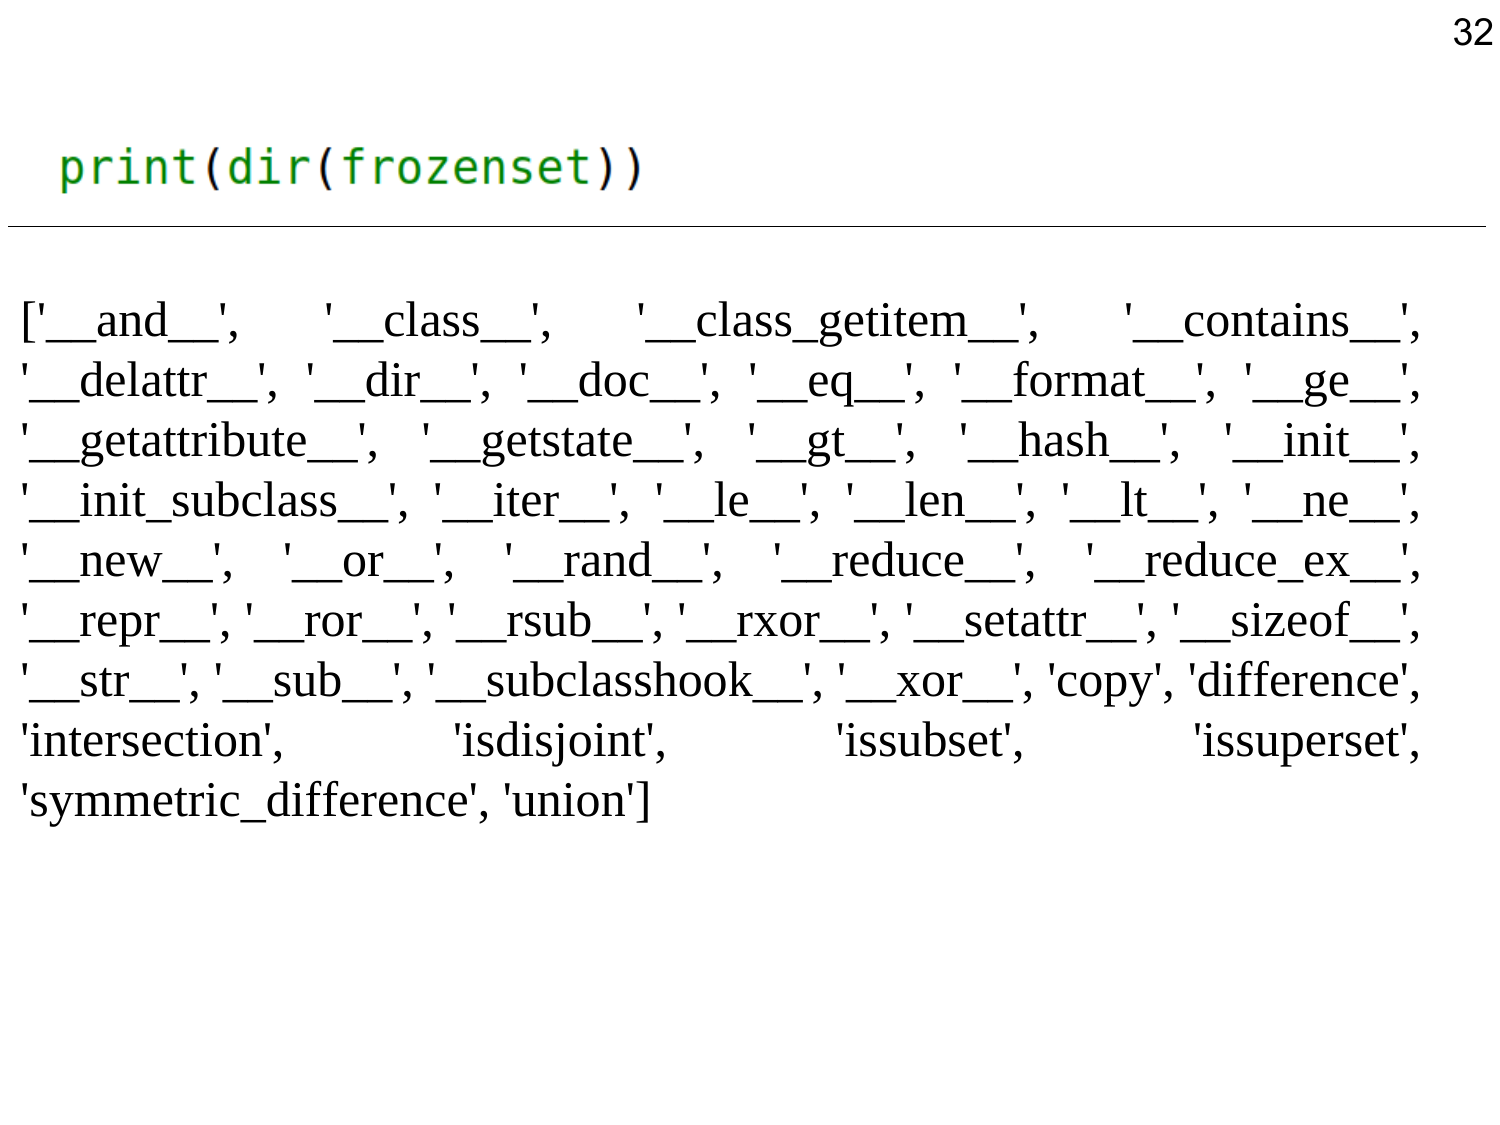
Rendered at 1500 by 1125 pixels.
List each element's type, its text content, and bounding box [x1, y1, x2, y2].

text_box ['__and__', '__class__', '__class_getitem__', '__contains__', '__delattr__', '__dir__', '__doc__', '__eq__', '__format__', '__ge__', '__getattribute__', '__getstate__', '__gt__', '__hash__', '__init__', '__init_subclass__', '__iter__', '__le__', '__len__', '__lt__', '__ne__', '__new__', '__or__', '__rand__', '__reduce__', '__reduce_ex__', '__repr__', '__ror__', '__rsub__', '__rxor__', '__setattr__', '__sizeof__', '__str__', '__sub__', '__subclasshook__', '__xor__', 'copy', 'difference', 'intersection', 'isdisjoint', 'issubset', 'issuperset', 'symmetric_difference', 'union'] [20, 279, 1437, 955]
picture [47, 138, 655, 200]
